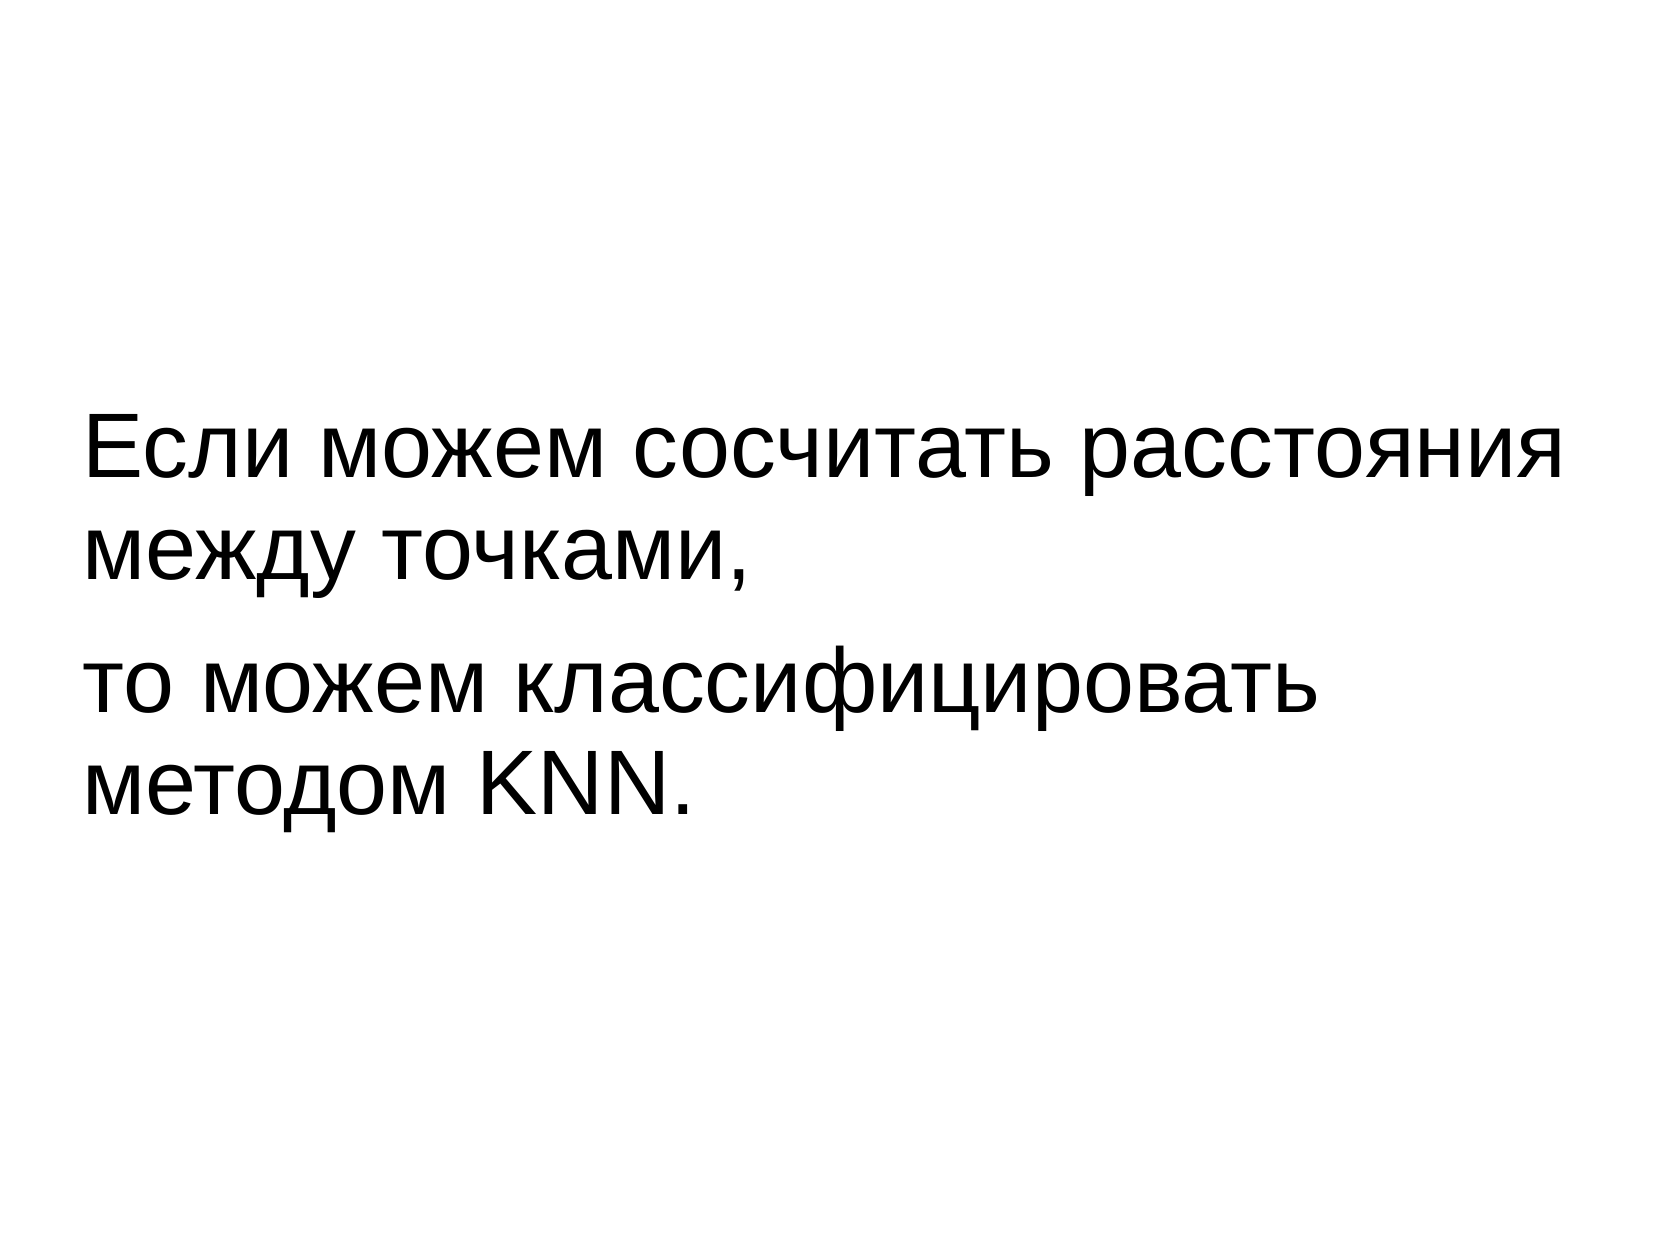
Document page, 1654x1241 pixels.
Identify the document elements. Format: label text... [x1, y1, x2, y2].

list Если можем сосчитать расстояния между точками, то можем классифицировать методом KNN. [82, 290, 1571, 1010]
